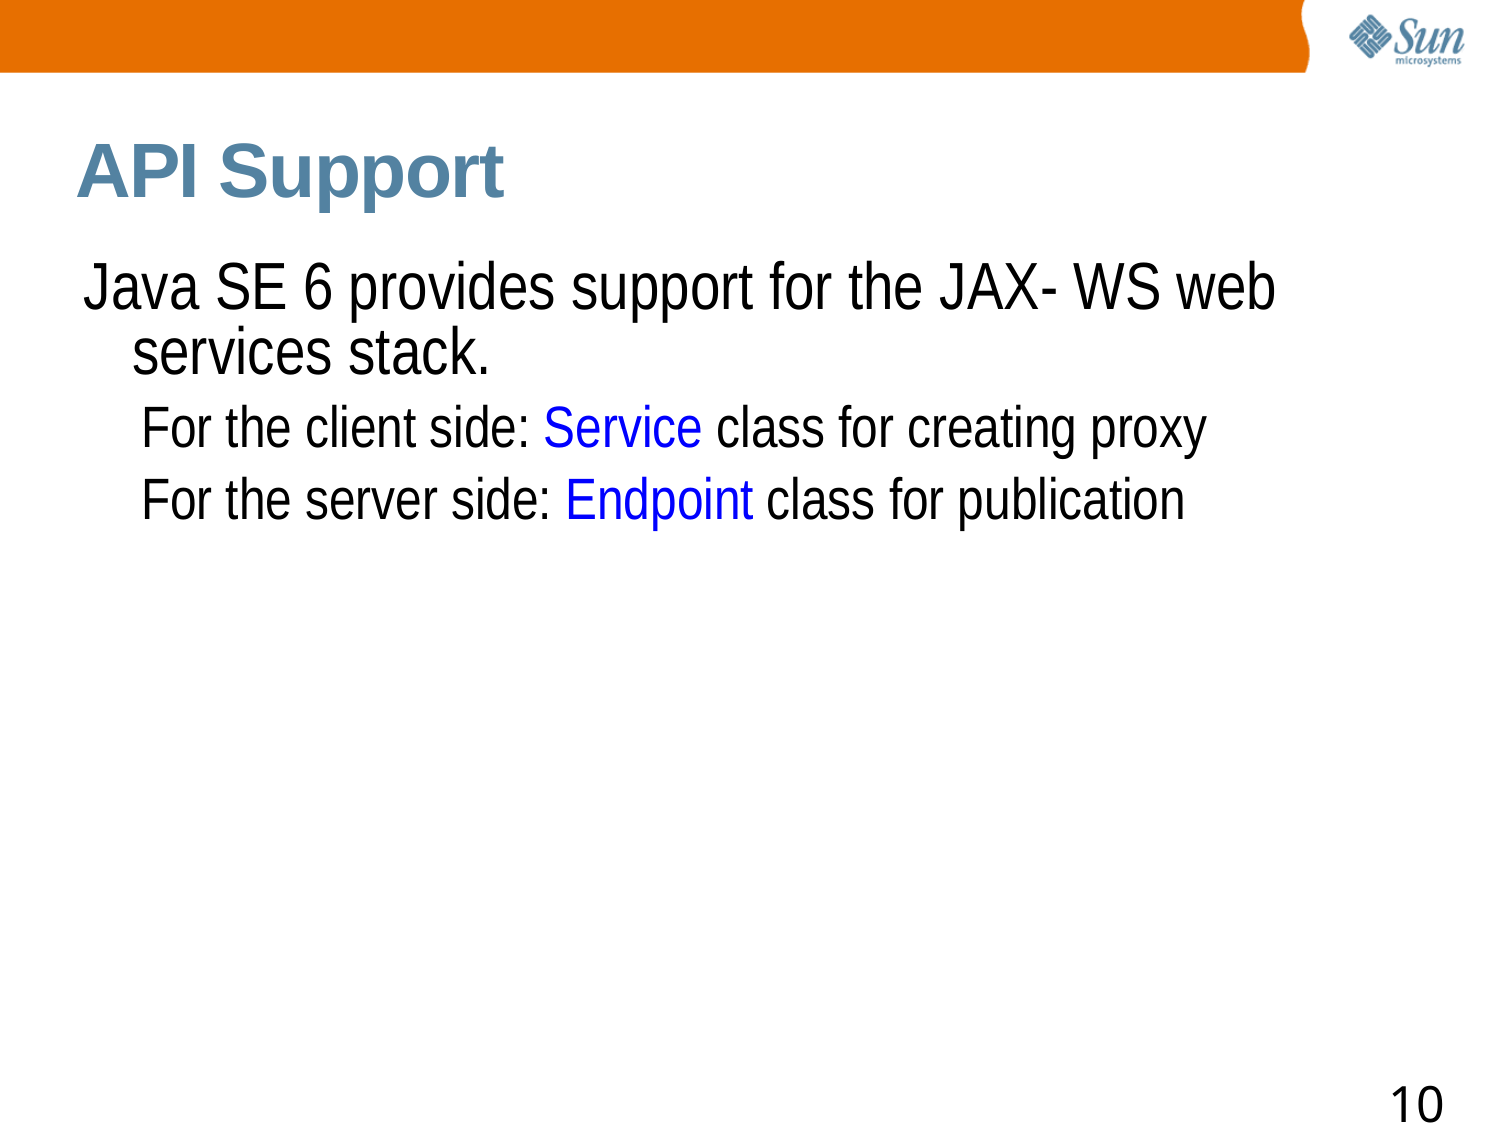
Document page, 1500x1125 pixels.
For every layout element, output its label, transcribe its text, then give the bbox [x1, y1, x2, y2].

picture [0, 0, 1500, 75]
list Java SE 6 provides support for the JAX- WS web services stack. For the client side: Service class for creating proxy For the server side: Endpoint class for publication [64, 257, 1401, 1016]
title API Support [75, 122, 1437, 227]
